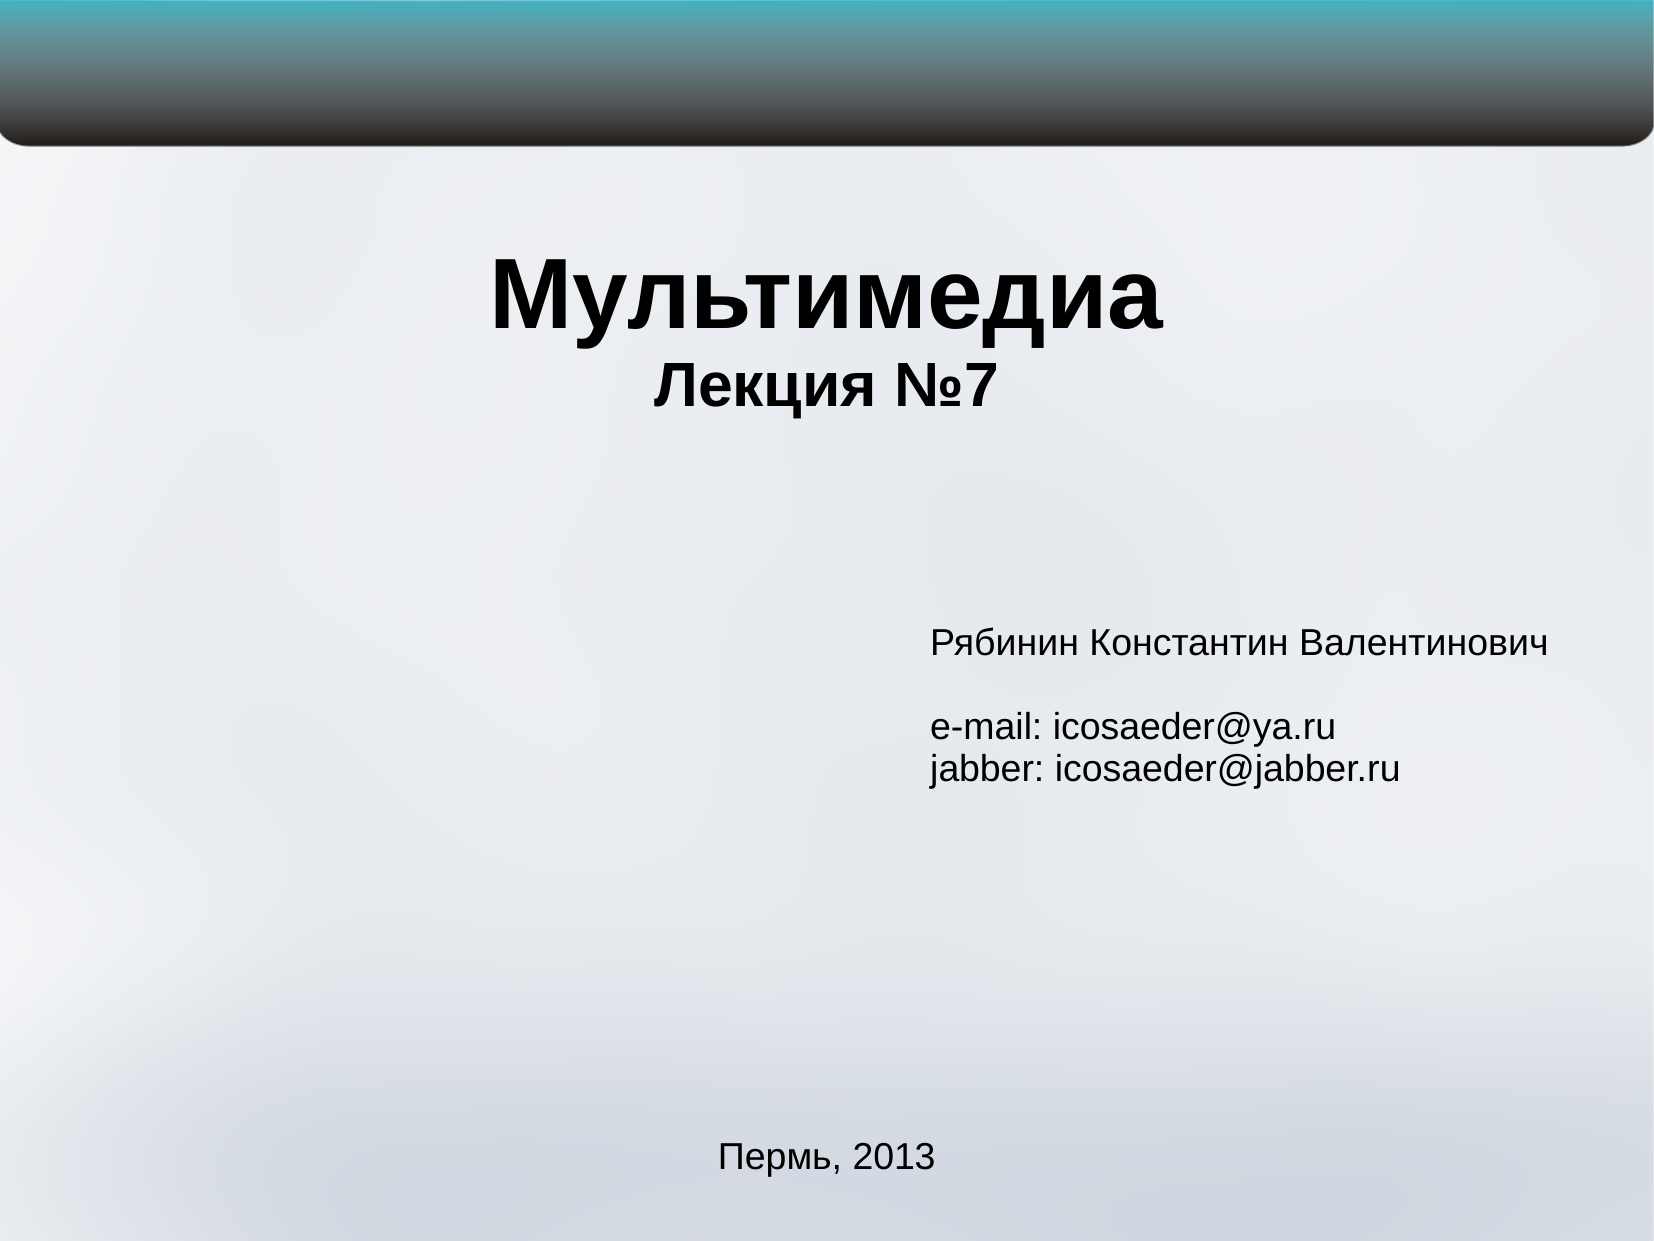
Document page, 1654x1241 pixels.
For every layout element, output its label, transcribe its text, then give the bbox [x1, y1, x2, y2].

text_box Пермь, 2013 [590, 1127, 1063, 1185]
text_box Мультимедиа Лекция №7 [147, 230, 1506, 427]
text_box Рябинин Константин Валентинович e-mail: icosaeder@ya.ru jabber: icosaeder@jabber.ru [915, 614, 1595, 797]
picture [0, 0, 1654, 1241]
